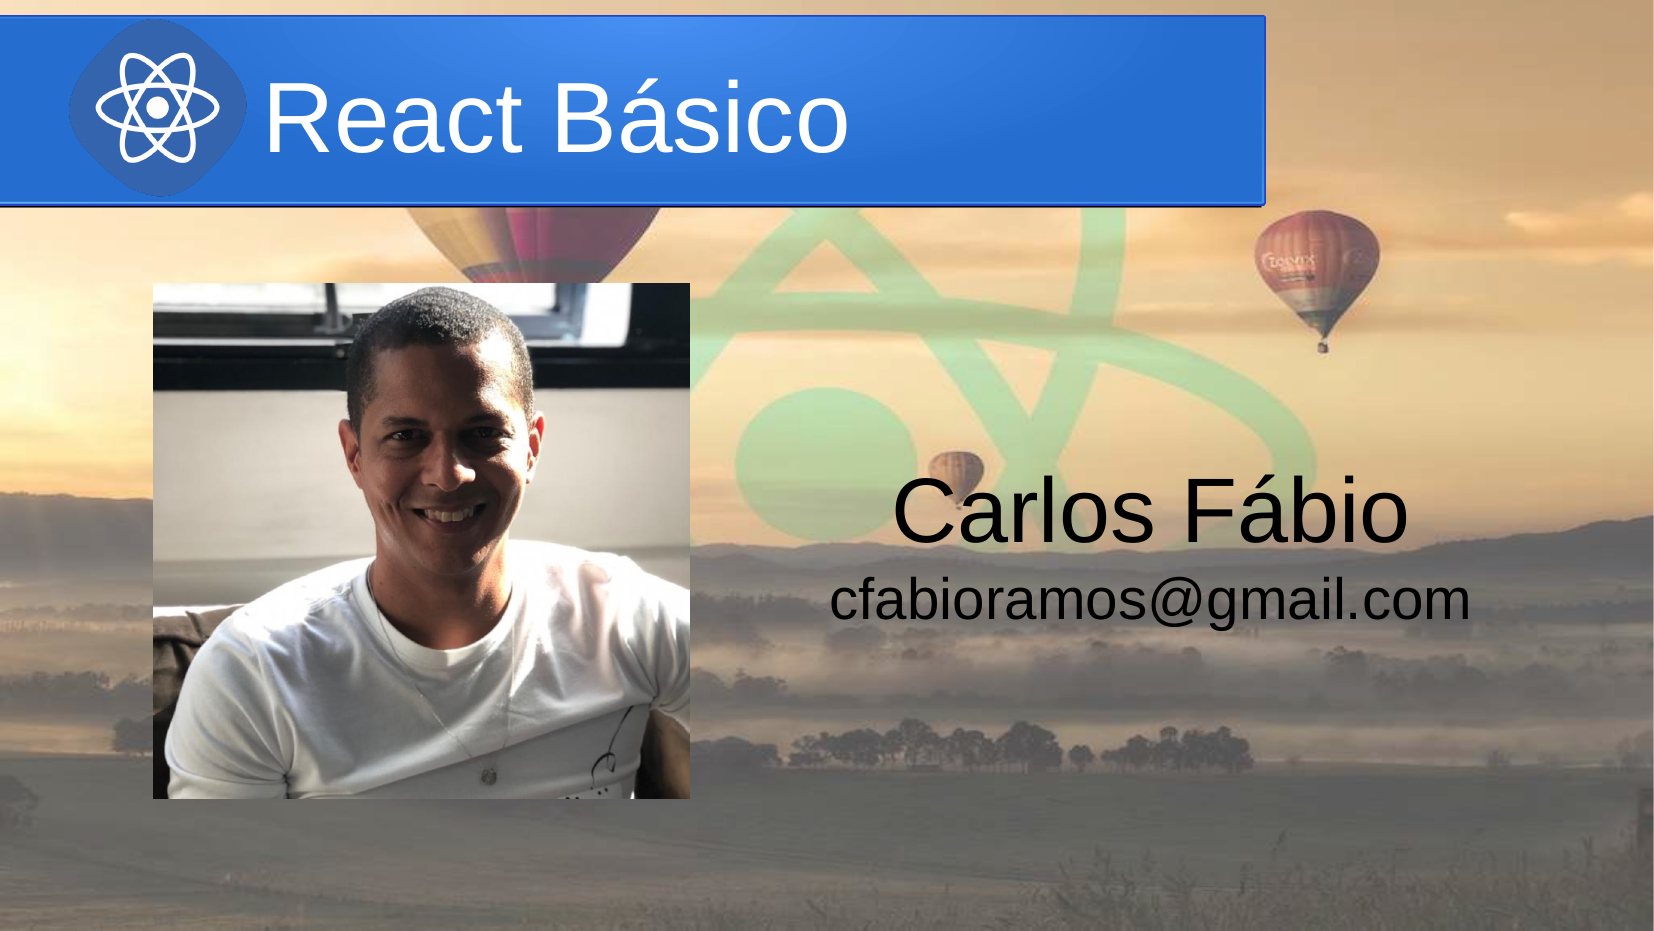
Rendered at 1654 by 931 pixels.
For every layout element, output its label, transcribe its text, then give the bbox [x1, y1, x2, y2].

picture [153, 283, 690, 800]
text_box React Básico [247, 44, 1051, 180]
picture [0, 13, 1269, 211]
text_box Carlos Fábio cfabioramos@gmail.com [773, 451, 1530, 632]
